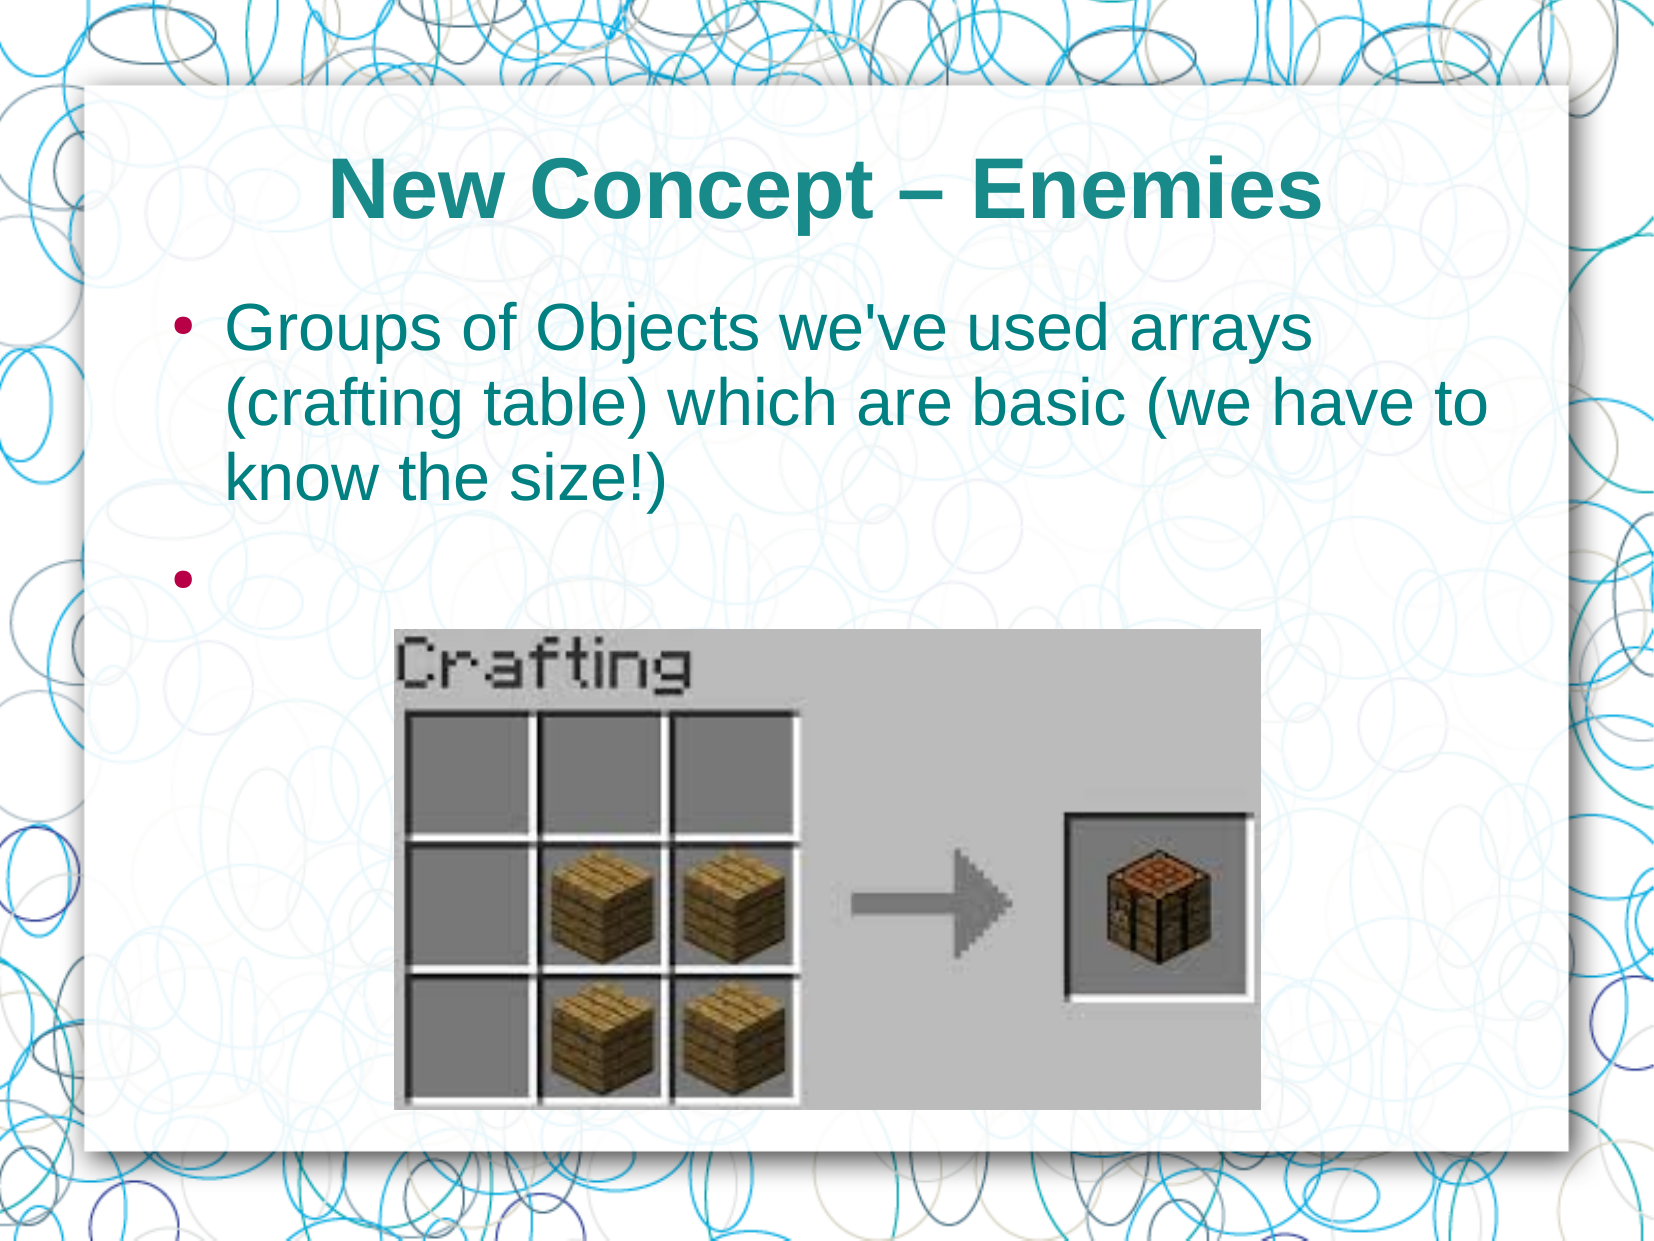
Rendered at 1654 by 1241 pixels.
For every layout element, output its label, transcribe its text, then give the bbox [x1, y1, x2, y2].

list Groups of Objects we've used arrays (crafting table) which are basic (we have to know the size!) [82, 290, 1538, 995]
title New Concept – Enemies [82, 84, 1571, 292]
picture [0, 0, 1654, 1241]
